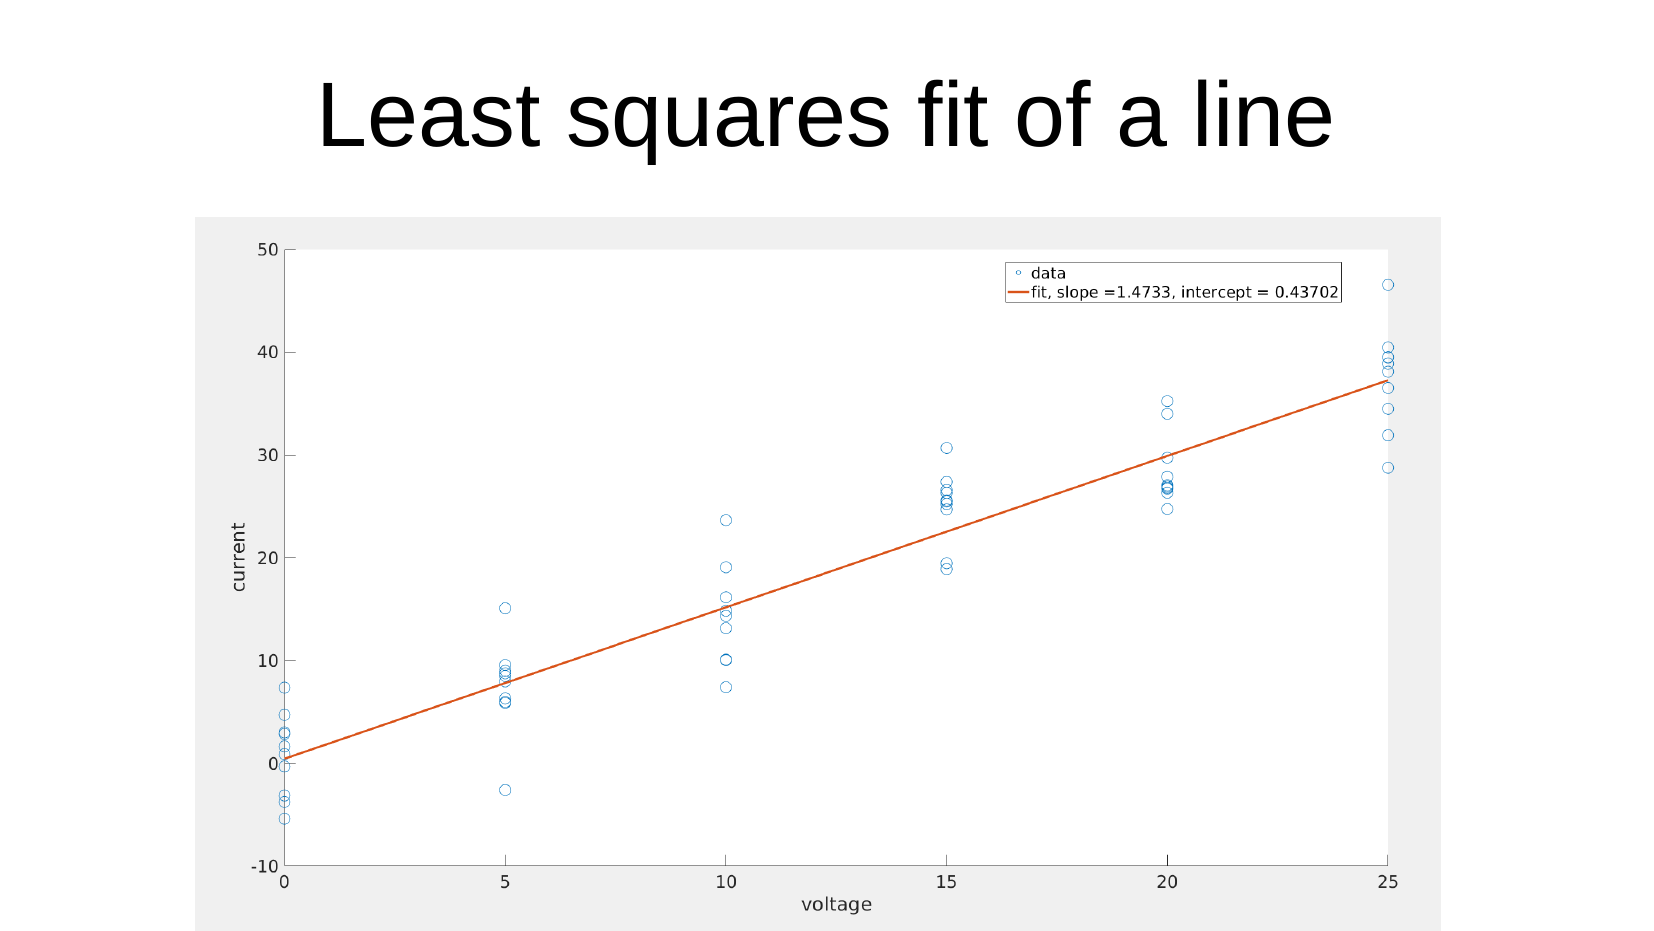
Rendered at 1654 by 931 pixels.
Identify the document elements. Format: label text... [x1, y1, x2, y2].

picture [195, 217, 1441, 931]
title Least squares fit of a line [82, 37, 1571, 193]
